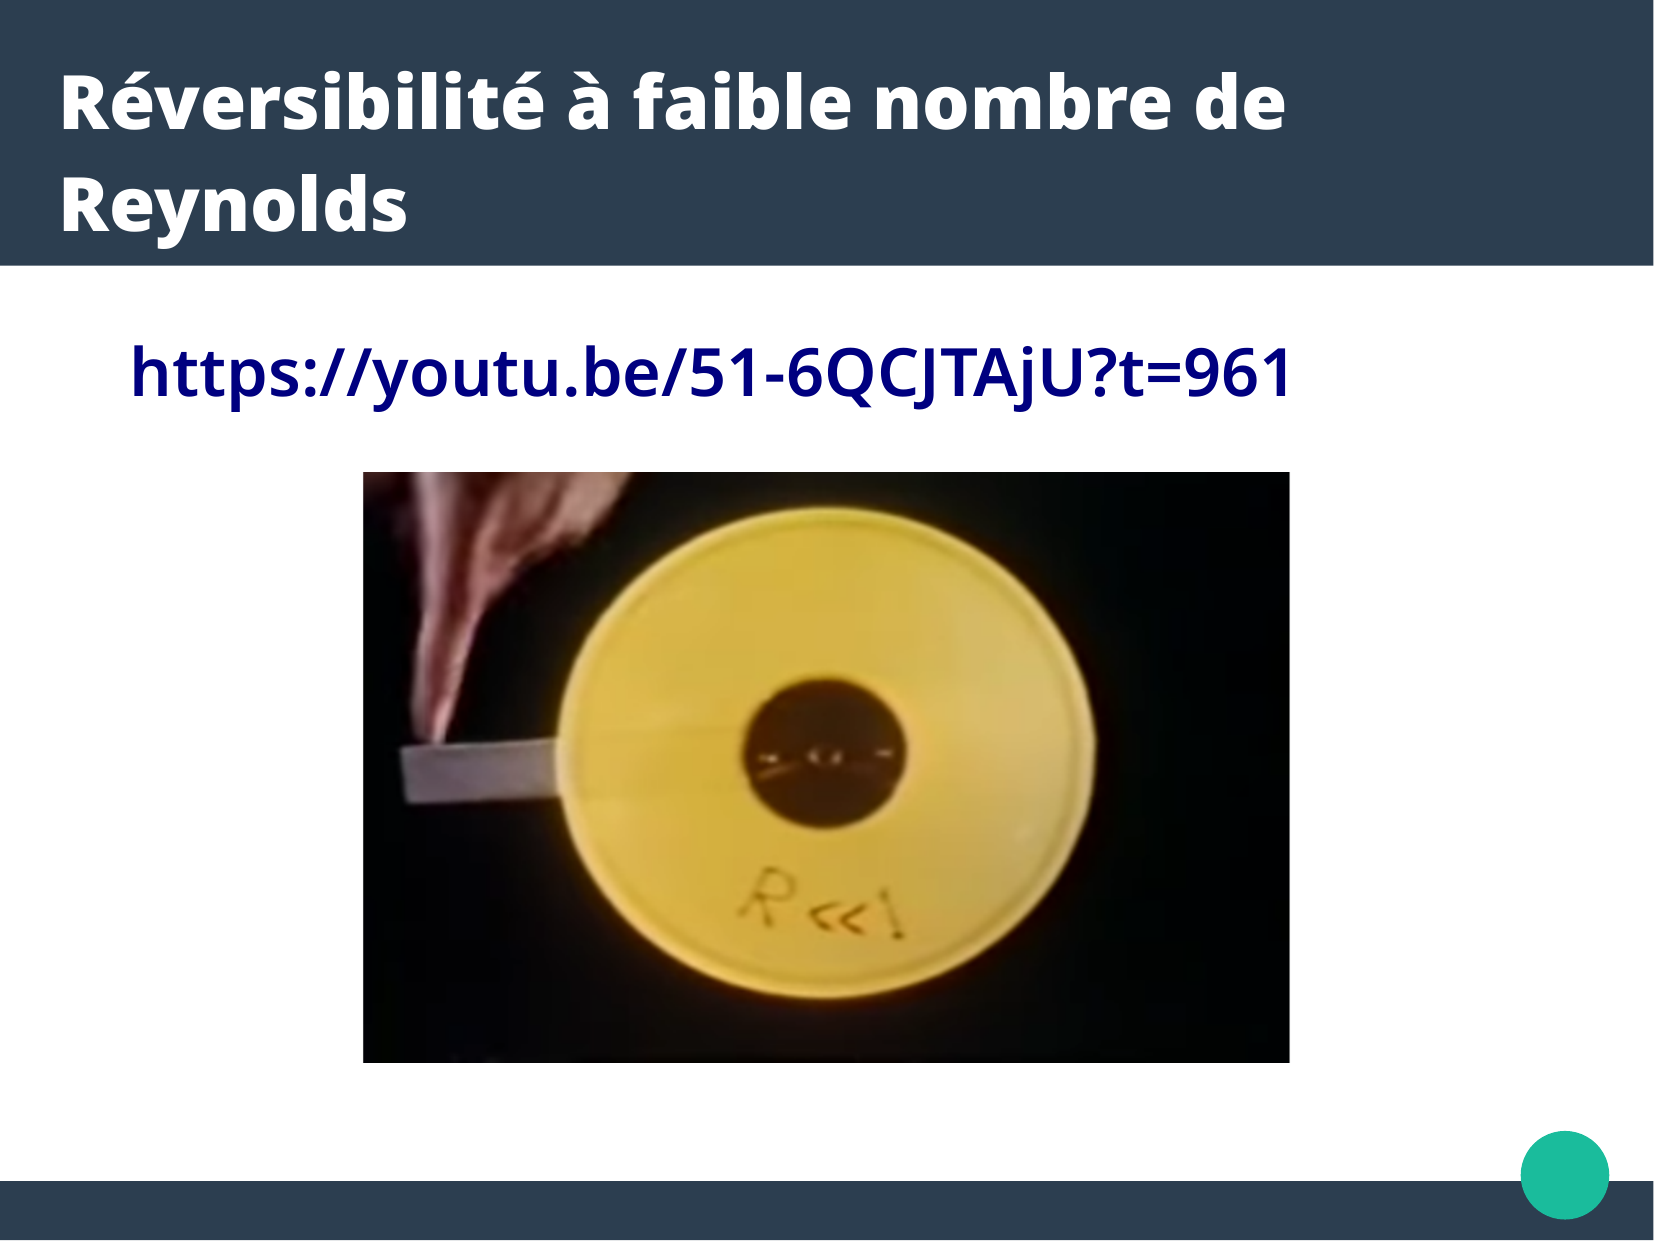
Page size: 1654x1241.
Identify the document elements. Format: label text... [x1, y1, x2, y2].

title Réversibilité à faible nombre de Reynolds [59, 49, 1595, 207]
list https://youtu.be/51-6QCJTAjU?t=961 [59, 324, 1595, 532]
picture [362, 472, 1291, 1063]
